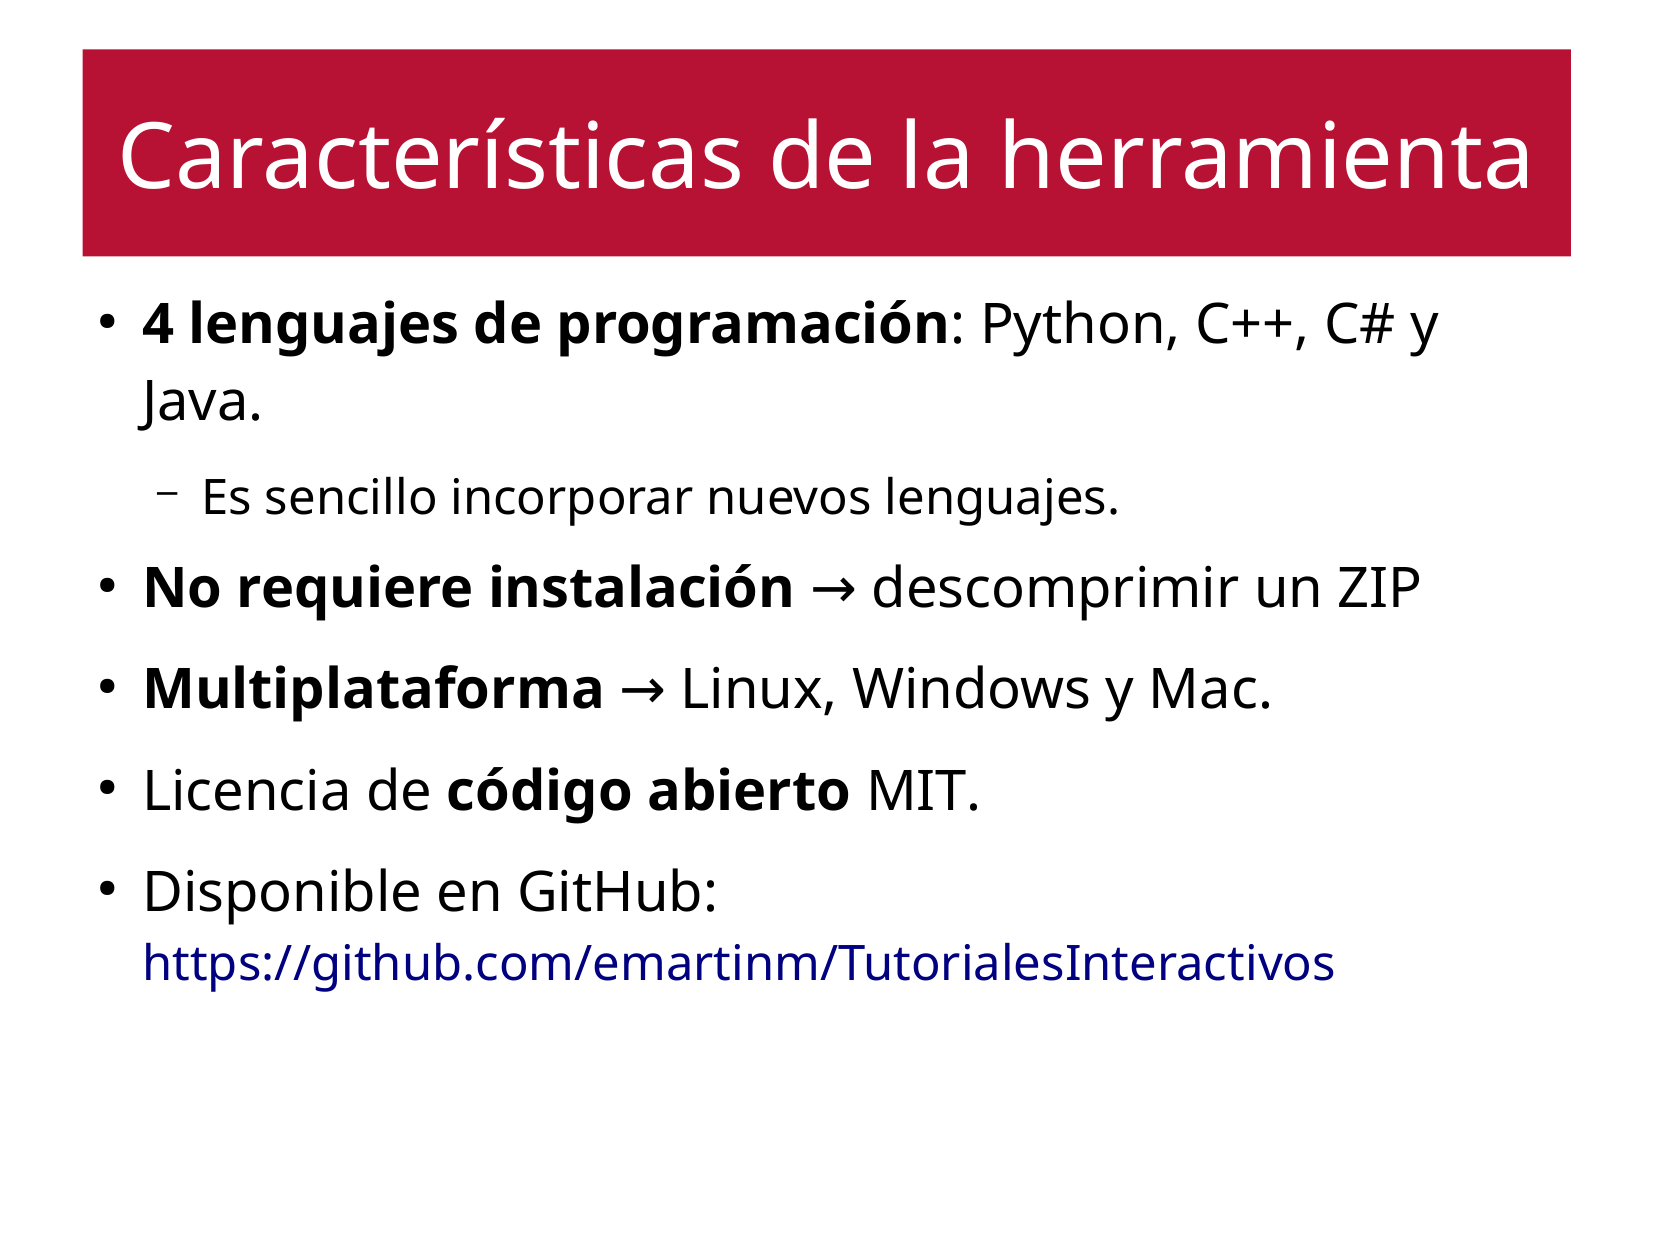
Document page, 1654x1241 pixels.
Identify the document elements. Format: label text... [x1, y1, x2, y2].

list 4 lenguajes de programación: Python, C++, C# y Java. Es sencillo incorporar nuevos lenguajes. No requiere instalación → descomprimir un ZIP Multiplataforma → Linux, Windows y Mac. Licencia de código abierto MIT. Disponible en GitHub: https://github.com/emartinm/TutorialesInteractivos [82, 284, 1571, 1004]
title Características de la herramienta [82, 49, 1571, 257]
